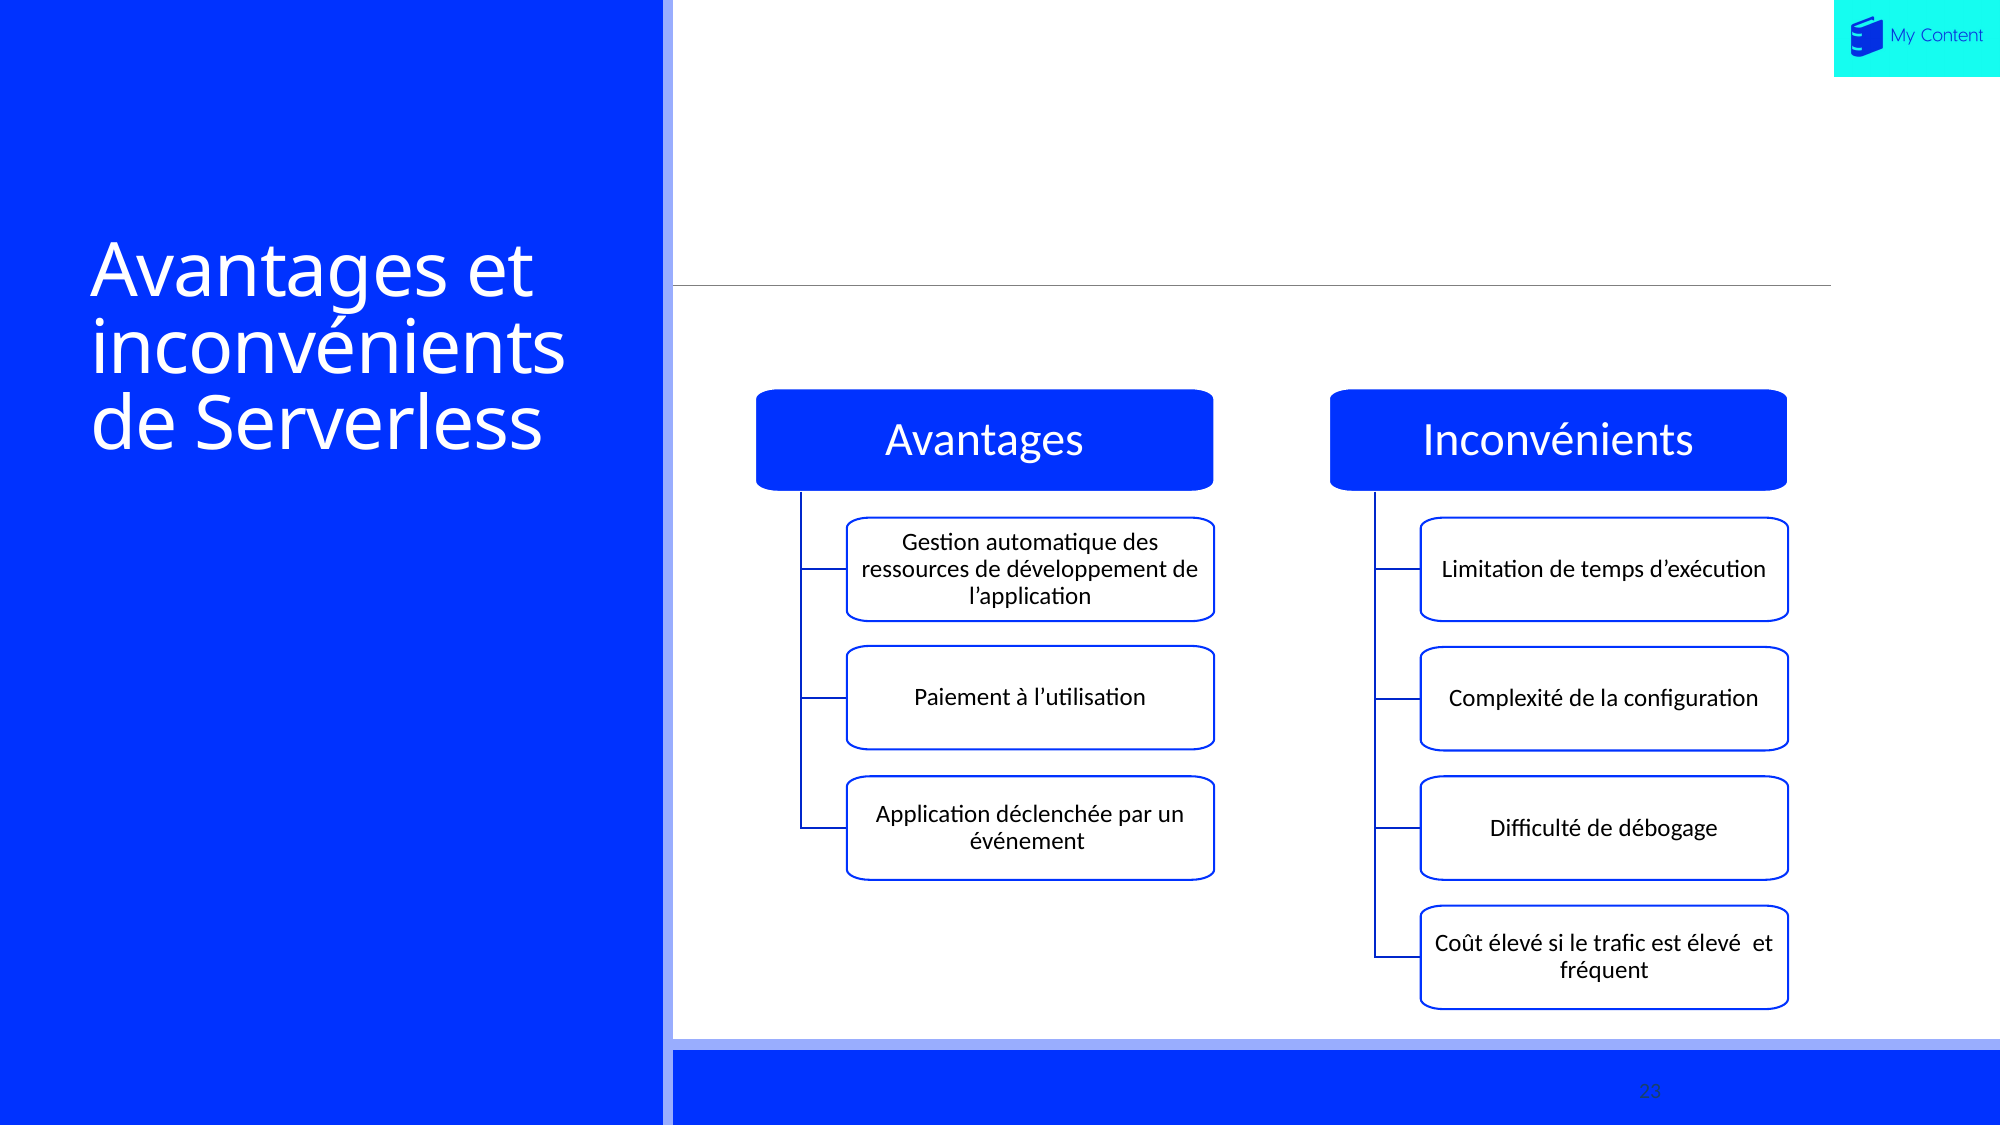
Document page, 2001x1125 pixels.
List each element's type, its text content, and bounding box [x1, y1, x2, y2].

picture [1834, 0, 2000, 77]
text_box Avantages [755, 388, 1215, 492]
text_box Difficulté de débogage [1420, 776, 1789, 880]
text_box [1624, 1059, 1840, 1120]
text_box Limitation de temps d’exécution [1420, 517, 1789, 622]
text_box Coût élevé si le trafic est élevé et fréquent [1420, 905, 1789, 1010]
text_box Gestion automatique des ressources de développement de l’application [846, 517, 1215, 622]
text_box Complexité de la configuration [1420, 646, 1789, 751]
text_box Application déclenchée par un événement [846, 776, 1215, 880]
text_box Paiement à l’utilisation [846, 645, 1215, 750]
title Avantages et inconvénients de Serverless [75, 97, 601, 473]
text_box Inconvénients [1328, 388, 1789, 492]
